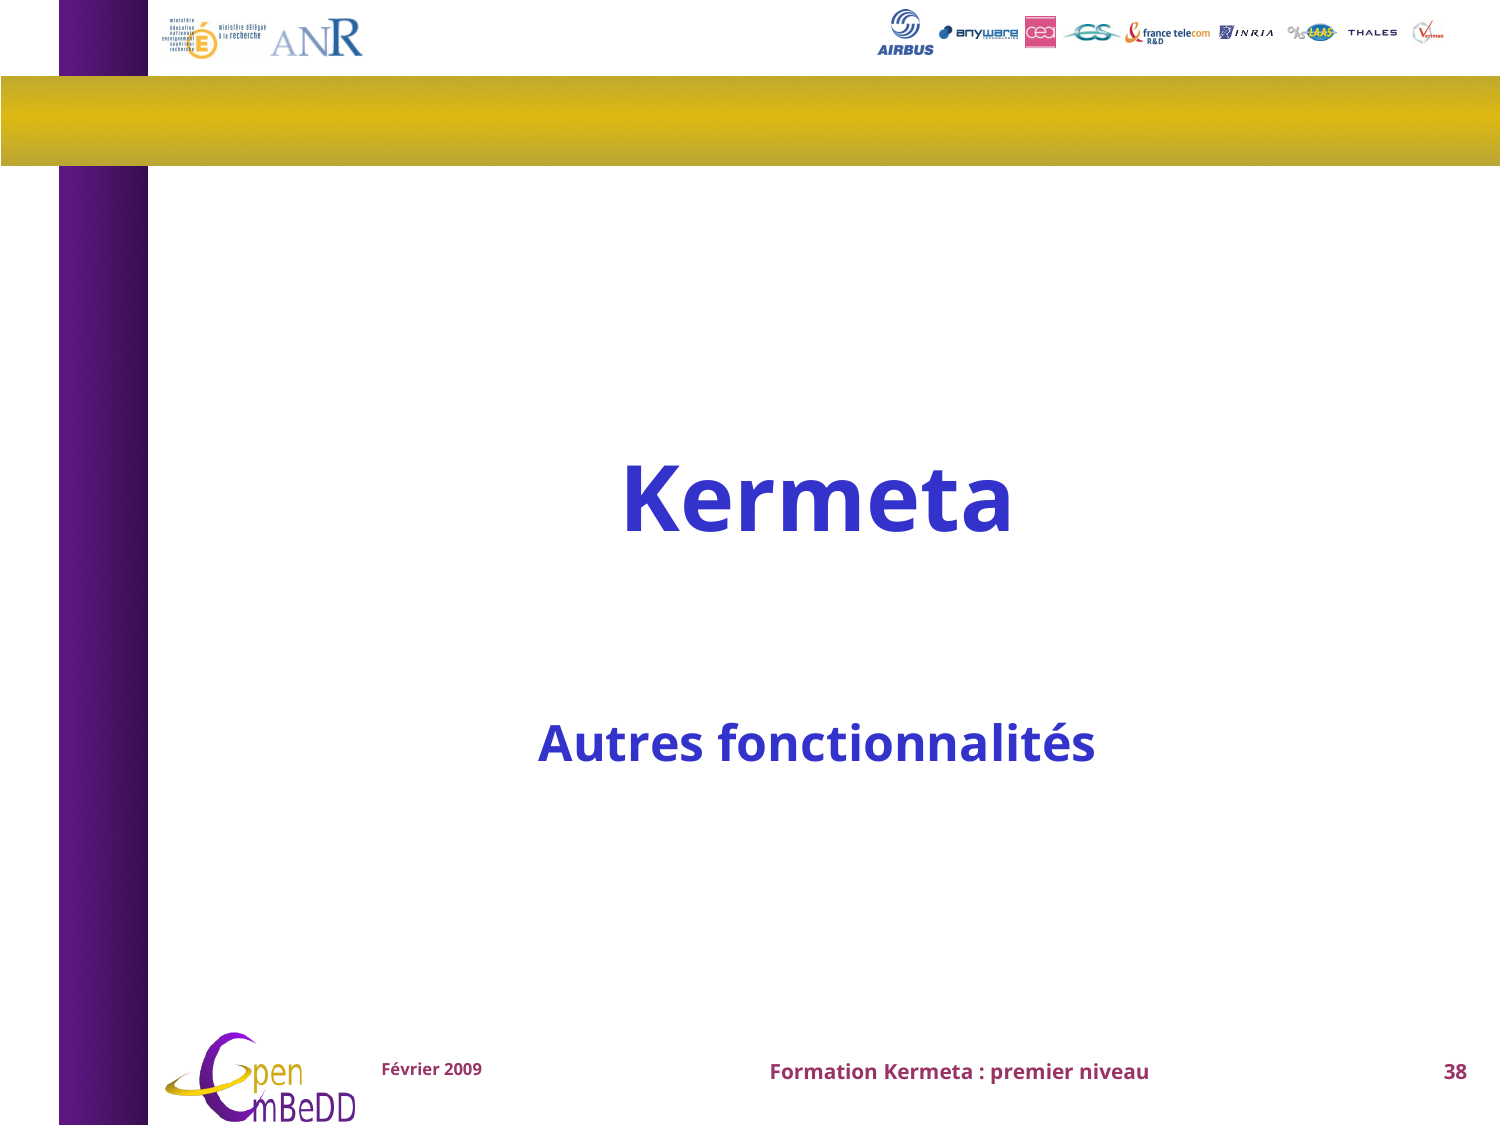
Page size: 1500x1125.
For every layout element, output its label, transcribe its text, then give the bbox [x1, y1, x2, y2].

picture [270, 18, 363, 57]
subtitle Kermeta Autres fonctionnalités [147, 199, 1488, 1011]
picture [1, 0, 1500, 1125]
picture [877, 9, 1445, 55]
picture [162, 18, 266, 59]
picture [165, 1032, 355, 1122]
